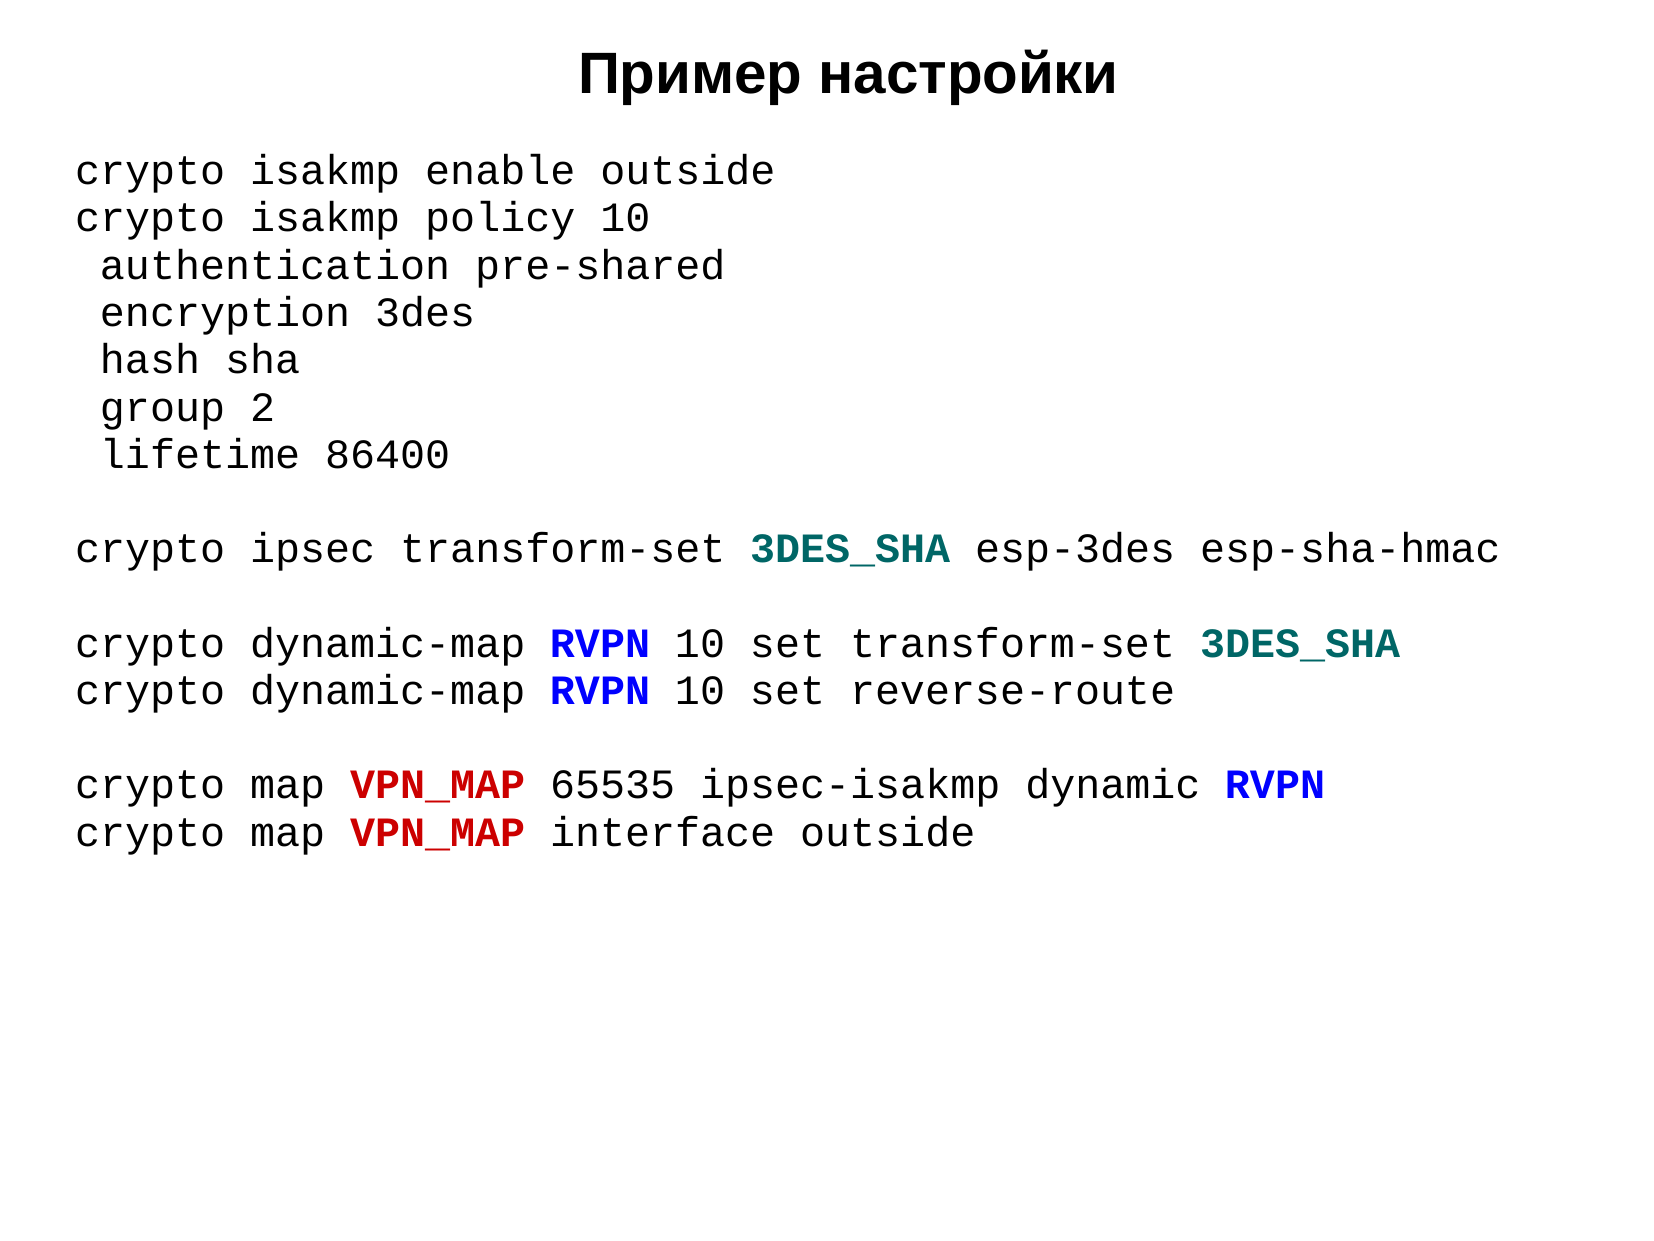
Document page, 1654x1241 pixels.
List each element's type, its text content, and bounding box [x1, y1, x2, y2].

list crypto isakmp enable outside crypto isakmp policy 10 authentication pre-shared encryption 3des hash sha group 2 lifetime 86400 crypto ipsec transform-set 3DES_SHA esp-3des esp-sha-hmac crypto dynamic-map RVPN 10 set transform-set 3DES_SHA crypto dynamic-map RVPN 10 set reverse-route crypto map VPN_MAP 65535 ipsec-isakmp dynamic RVPN crypto map VPN_MAP interface outside [75, 150, 1613, 1209]
text_box Пример настройки [64, 37, 1613, 113]
